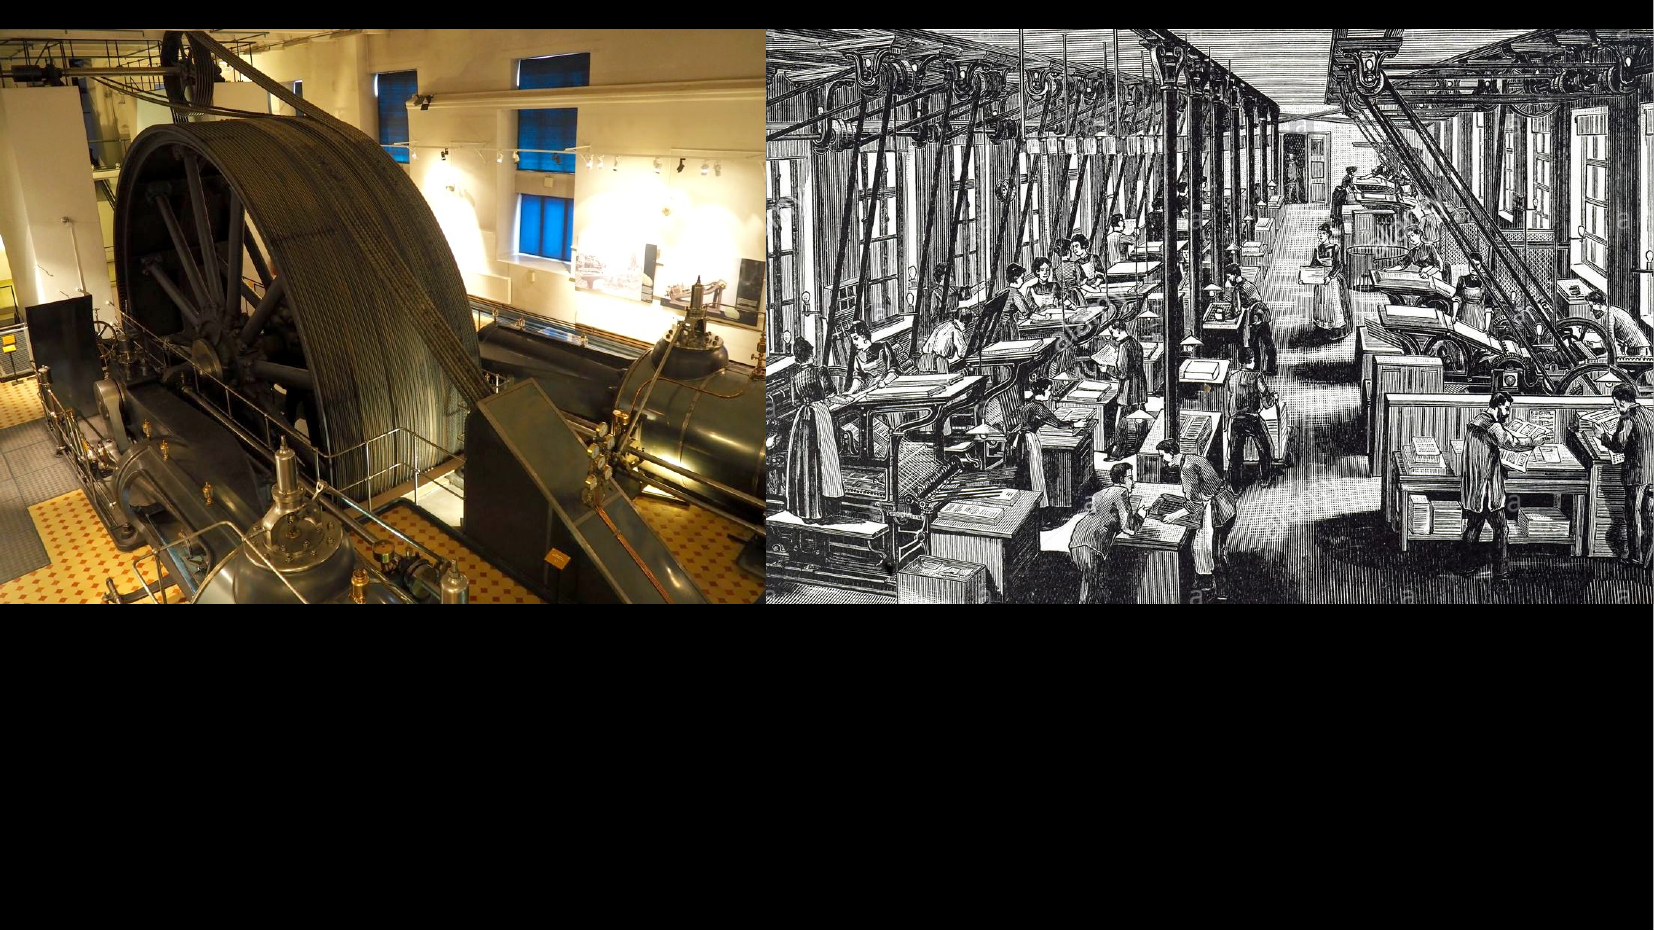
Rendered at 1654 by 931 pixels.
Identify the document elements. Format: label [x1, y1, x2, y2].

picture [0, 29, 1654, 604]
